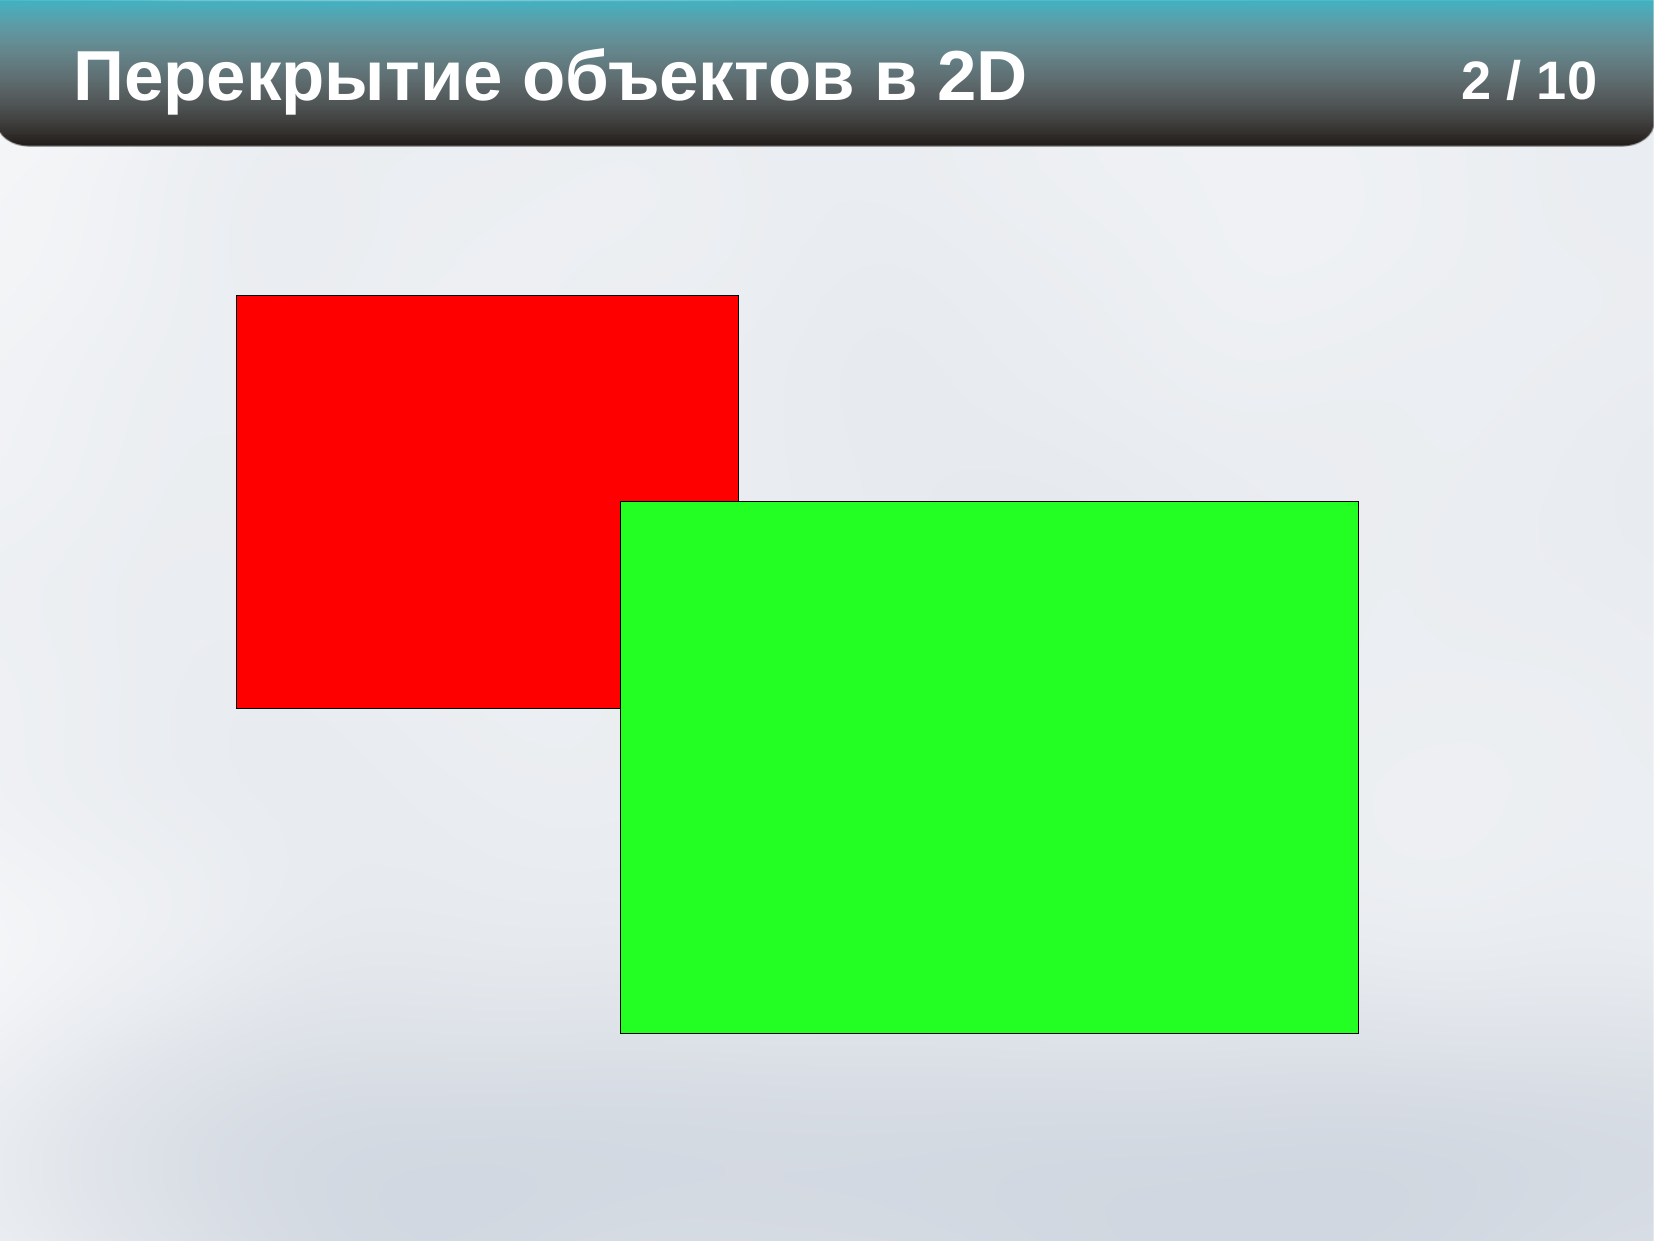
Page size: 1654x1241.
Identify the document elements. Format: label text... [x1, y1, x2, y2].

text_box Перекрытие объектов в 2D [59, 29, 1418, 124]
picture [0, 0, 1654, 1241]
text_box [236, 295, 1359, 1034]
text_box <number> / 10 [1446, 42, 1654, 179]
